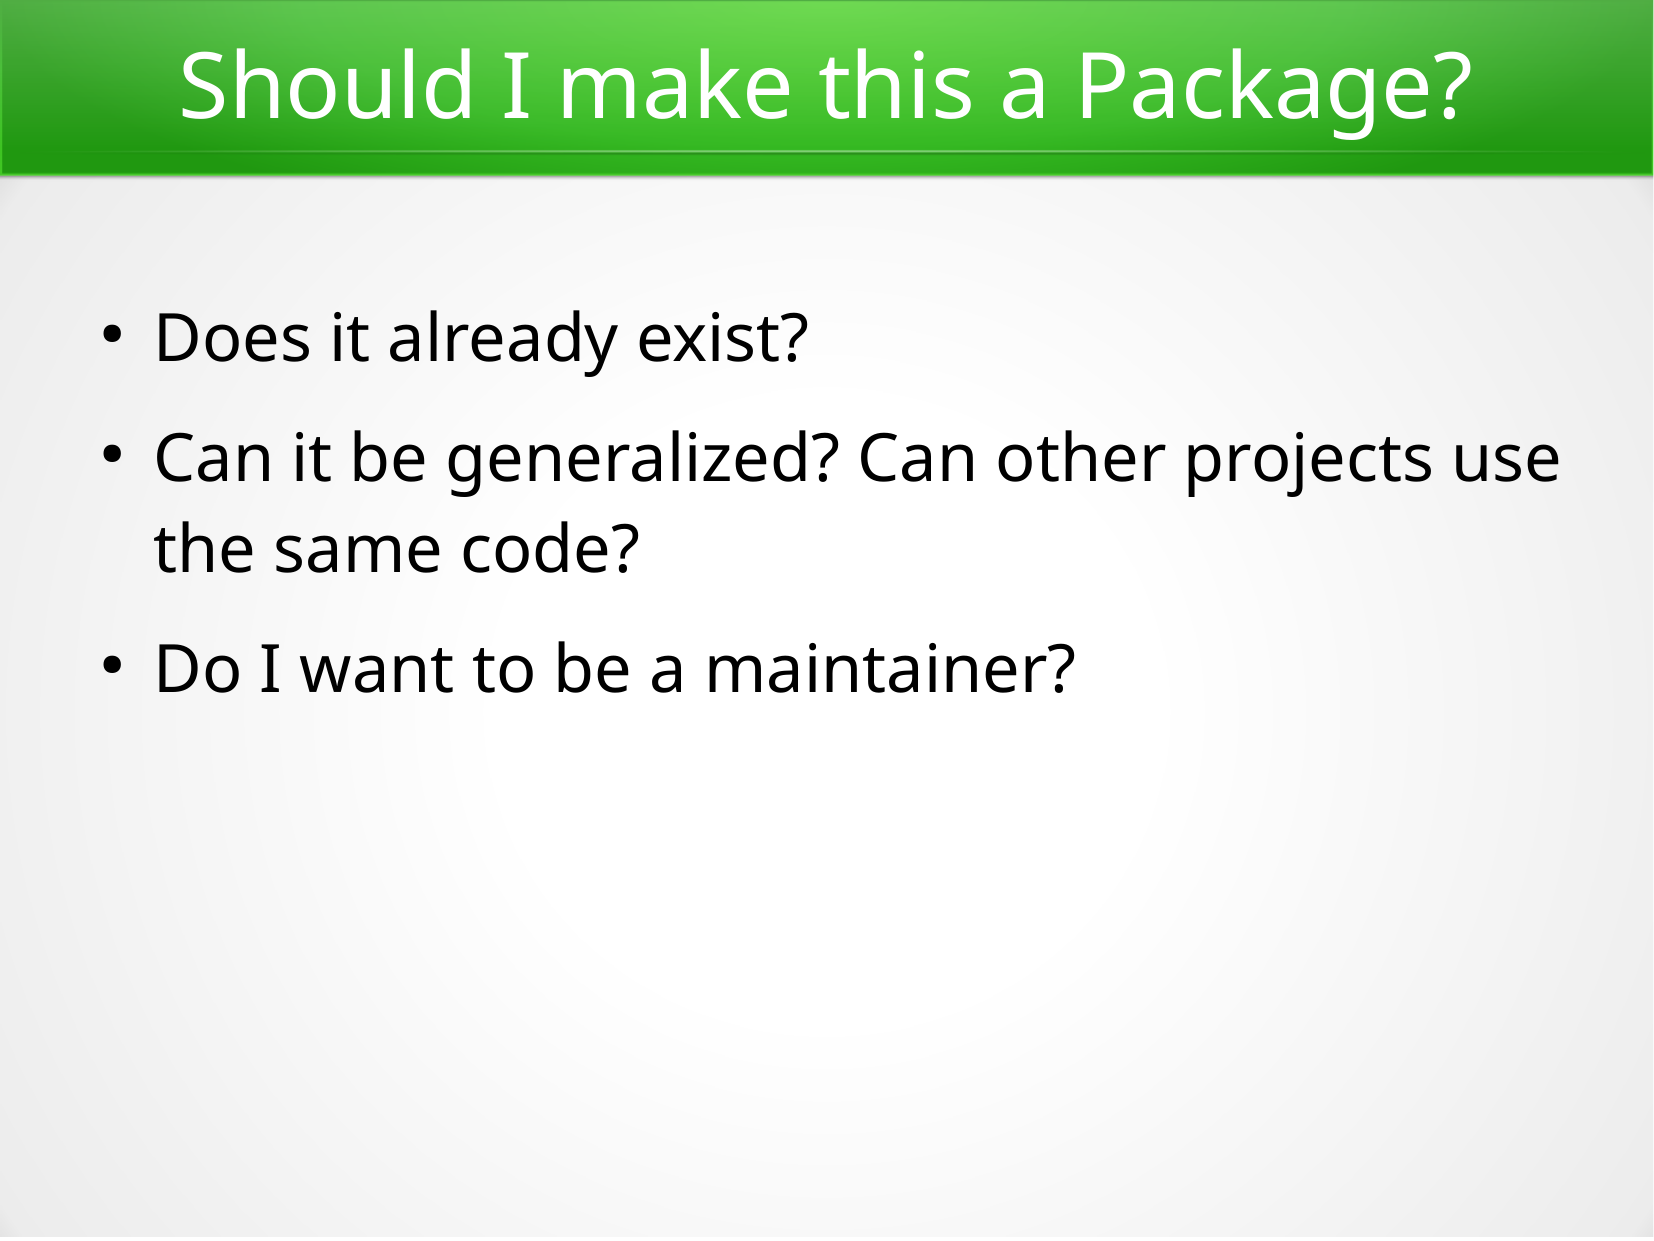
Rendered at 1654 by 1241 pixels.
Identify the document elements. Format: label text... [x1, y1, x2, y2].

picture [0, 0, 1654, 1237]
list Does it already exist? Can it be generalized? Can other projects use the same code? Do I want to be a maintainer? [82, 290, 1571, 1010]
title Should I make this a Package? [82, 11, 1571, 154]
